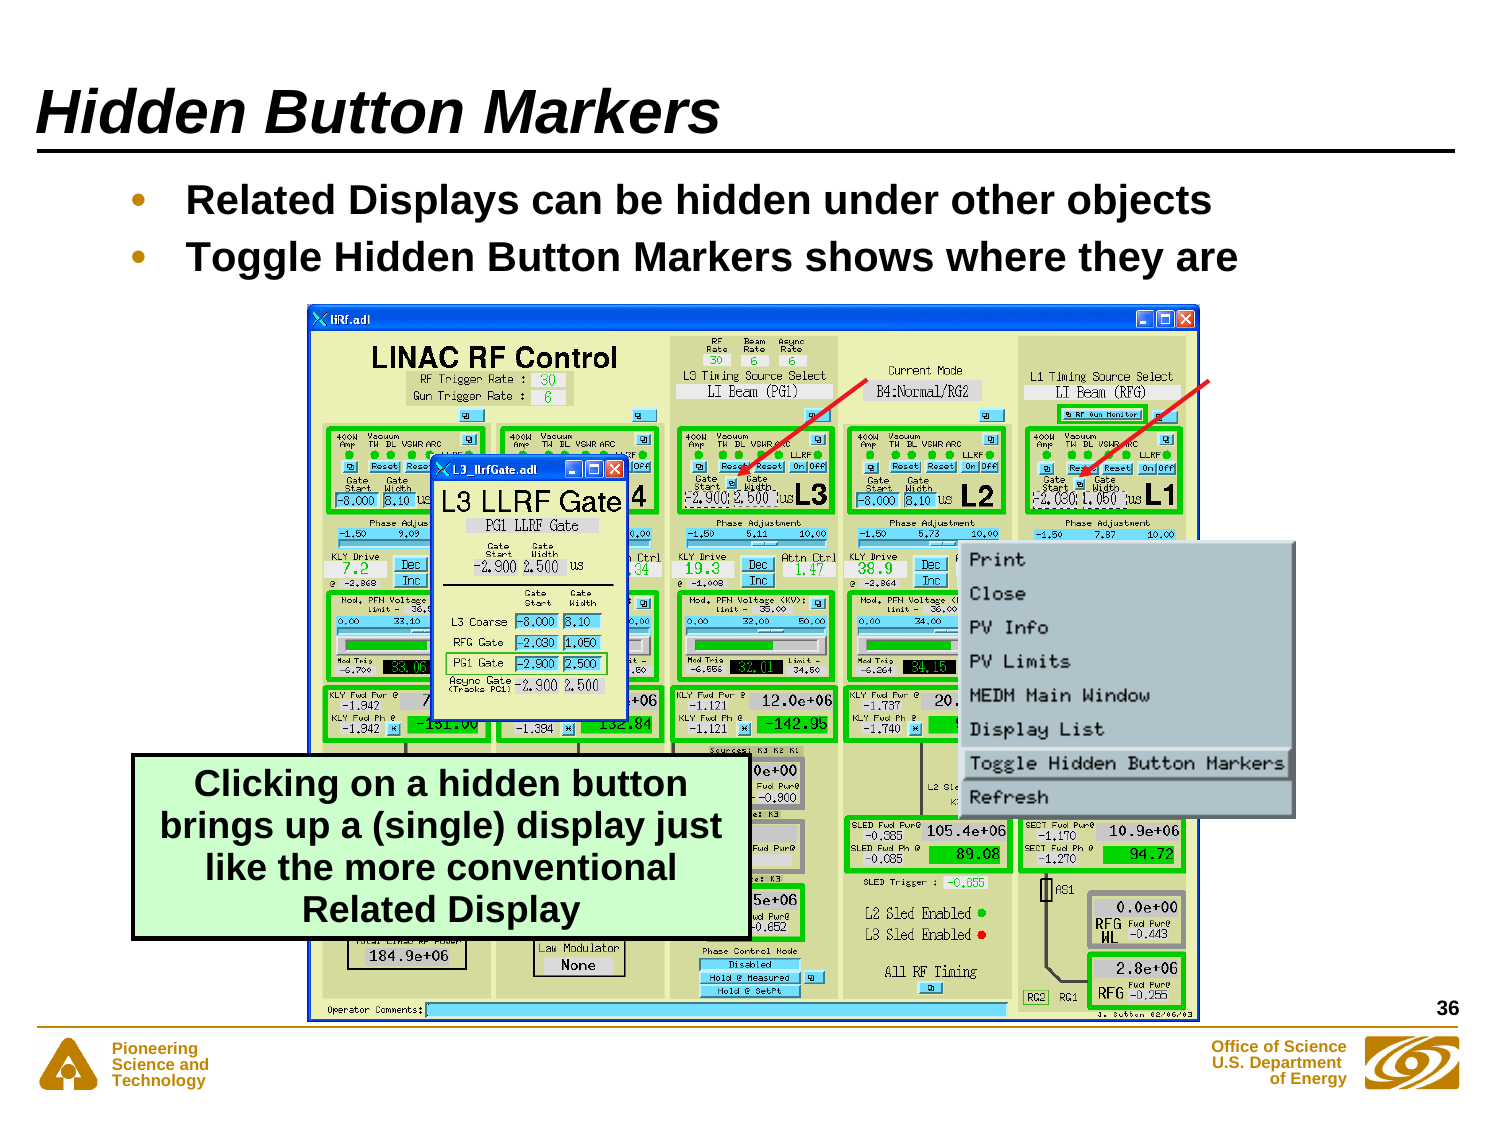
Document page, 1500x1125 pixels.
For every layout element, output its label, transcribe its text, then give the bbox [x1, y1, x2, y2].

text_box Clicking on a hidden button brings up a (single) display just like the more conventional Related Display [132, 755, 751, 939]
title Hidden Button Markers [21, 75, 1459, 154]
picture [1362, 1032, 1463, 1093]
picture [35, 1034, 101, 1094]
picture [307, 304, 1296, 1022]
list Related Displays can be hidden under other objects Toggle Hidden Button Markers shows where they are [114, 169, 1459, 295]
